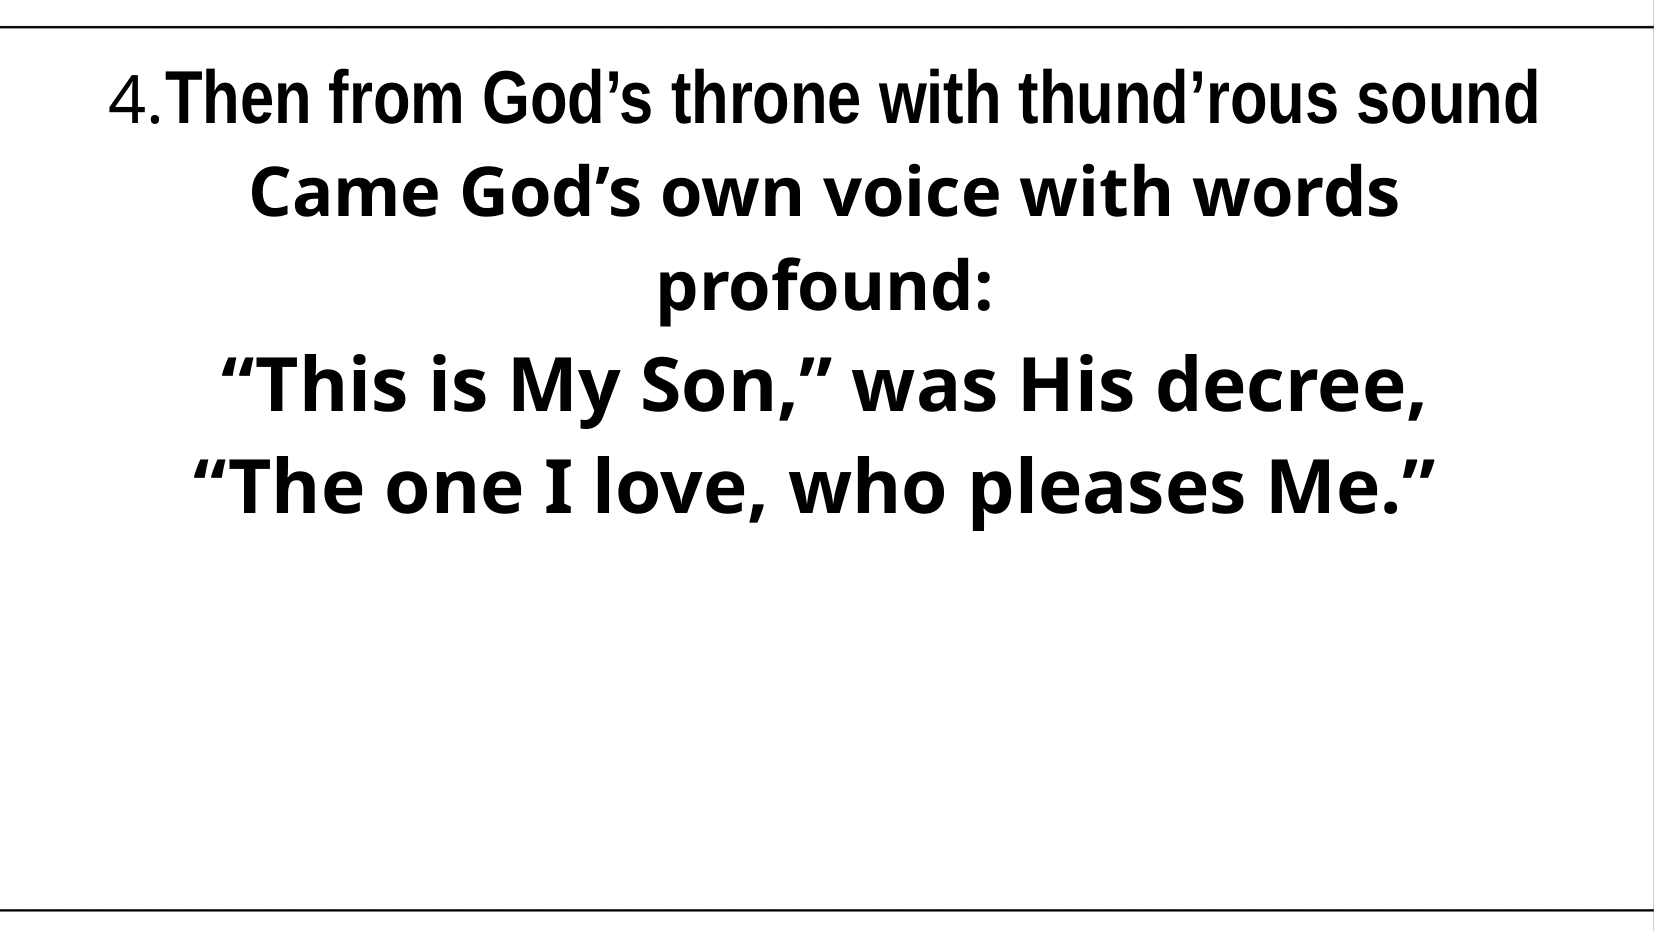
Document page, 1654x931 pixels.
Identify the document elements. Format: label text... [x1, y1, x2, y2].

picture [0, 0, 1654, 931]
text_box 4. Then from God’s throne with thund’rous sound Came God’s own voice with words profound: “This is My Son,” was His decree, “The one I love, who pleases Me.” [75, 45, 1576, 481]
